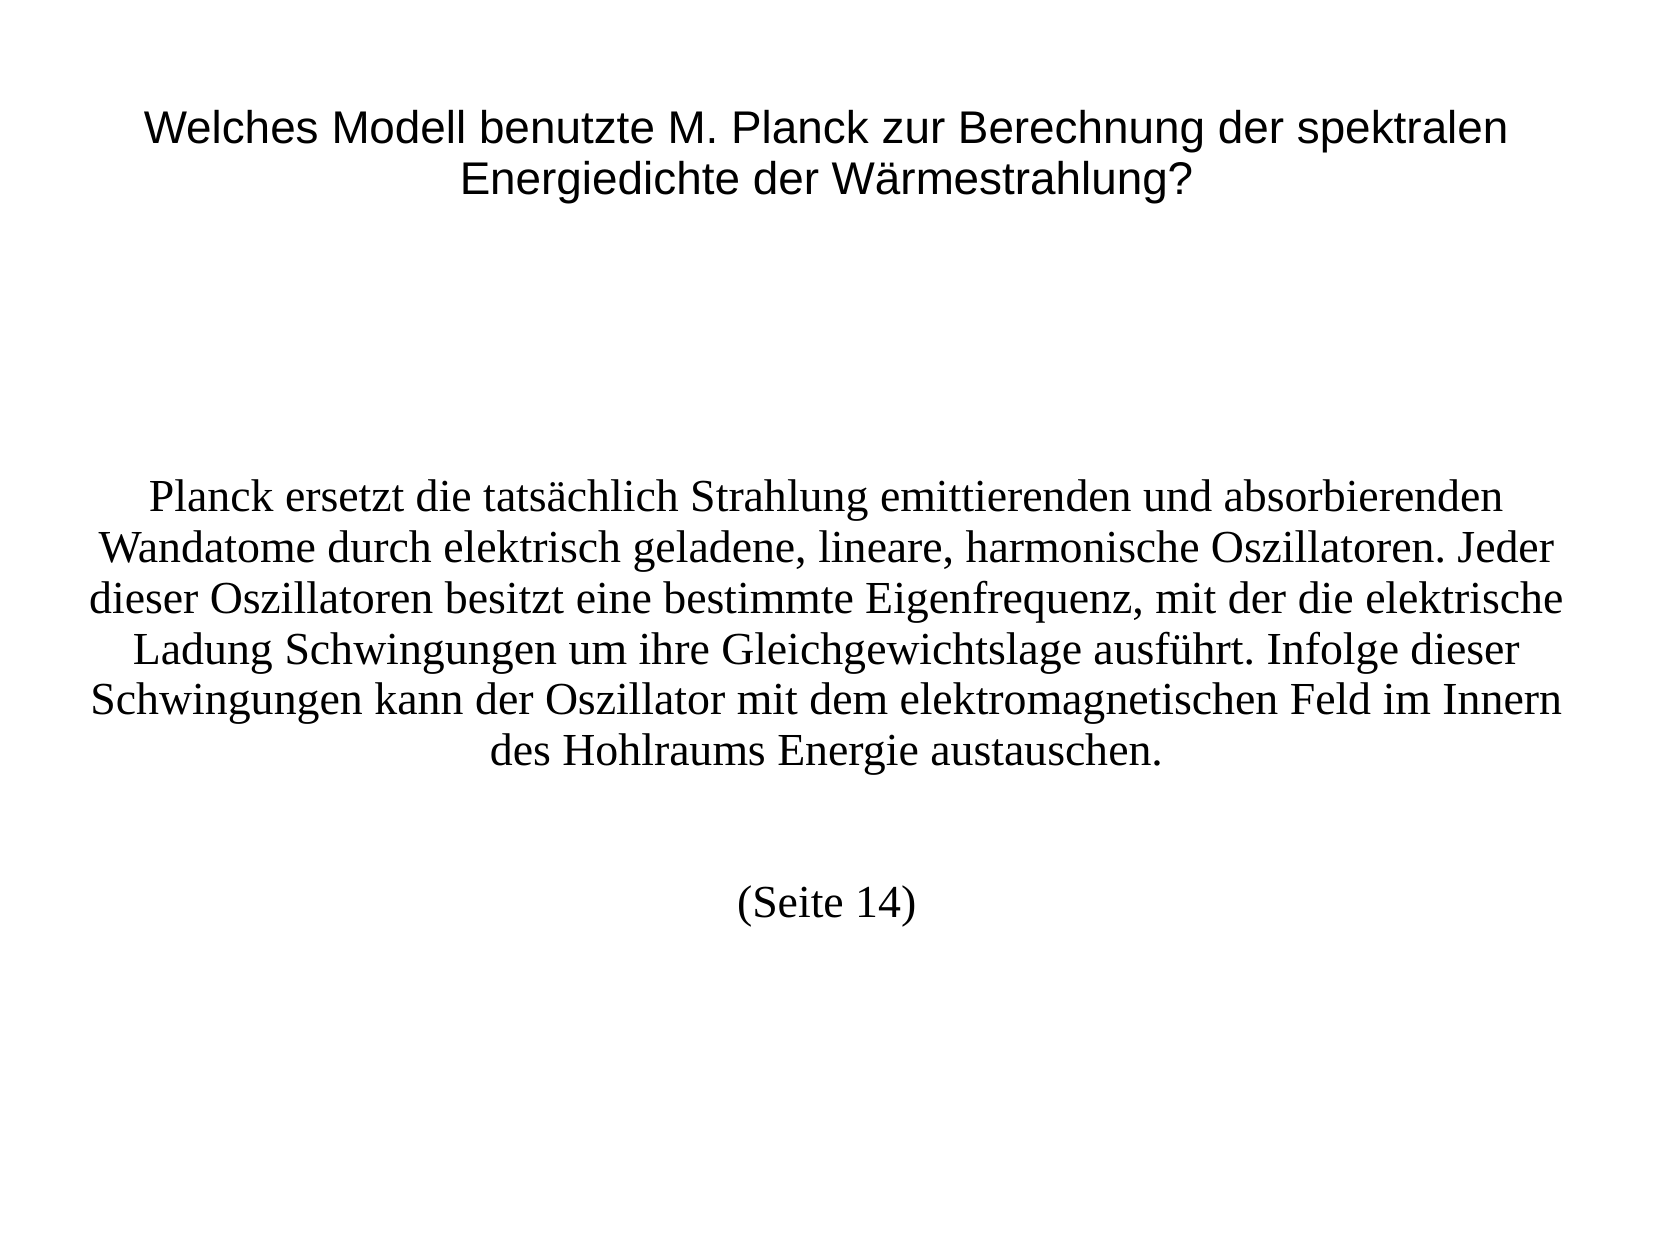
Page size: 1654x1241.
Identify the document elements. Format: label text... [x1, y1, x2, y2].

title Welches Modell benutzte M. Planck zur Berechnung der spektralen Energiedichte der Wärmestrahlung? [82, 49, 1571, 257]
subtitle Planck ersetzt die tatsächlich Strahlung emittierenden und absorbierenden Wandatome durch elektrisch geladene, lineare, harmonische Oszillatoren. Jeder dieser Oszillatoren besitzt eine bestimmte Eigenfrequenz, mit der die elektrische Ladung Schwingungen um ihre Gleichgewichtslage ausführt. Infolge dieser Schwingungen kann der Oszillator mit dem elektromagnetischen Feld im Innern des Hohlraums Energie austauschen. (Seite 14) [82, 290, 1571, 1109]
